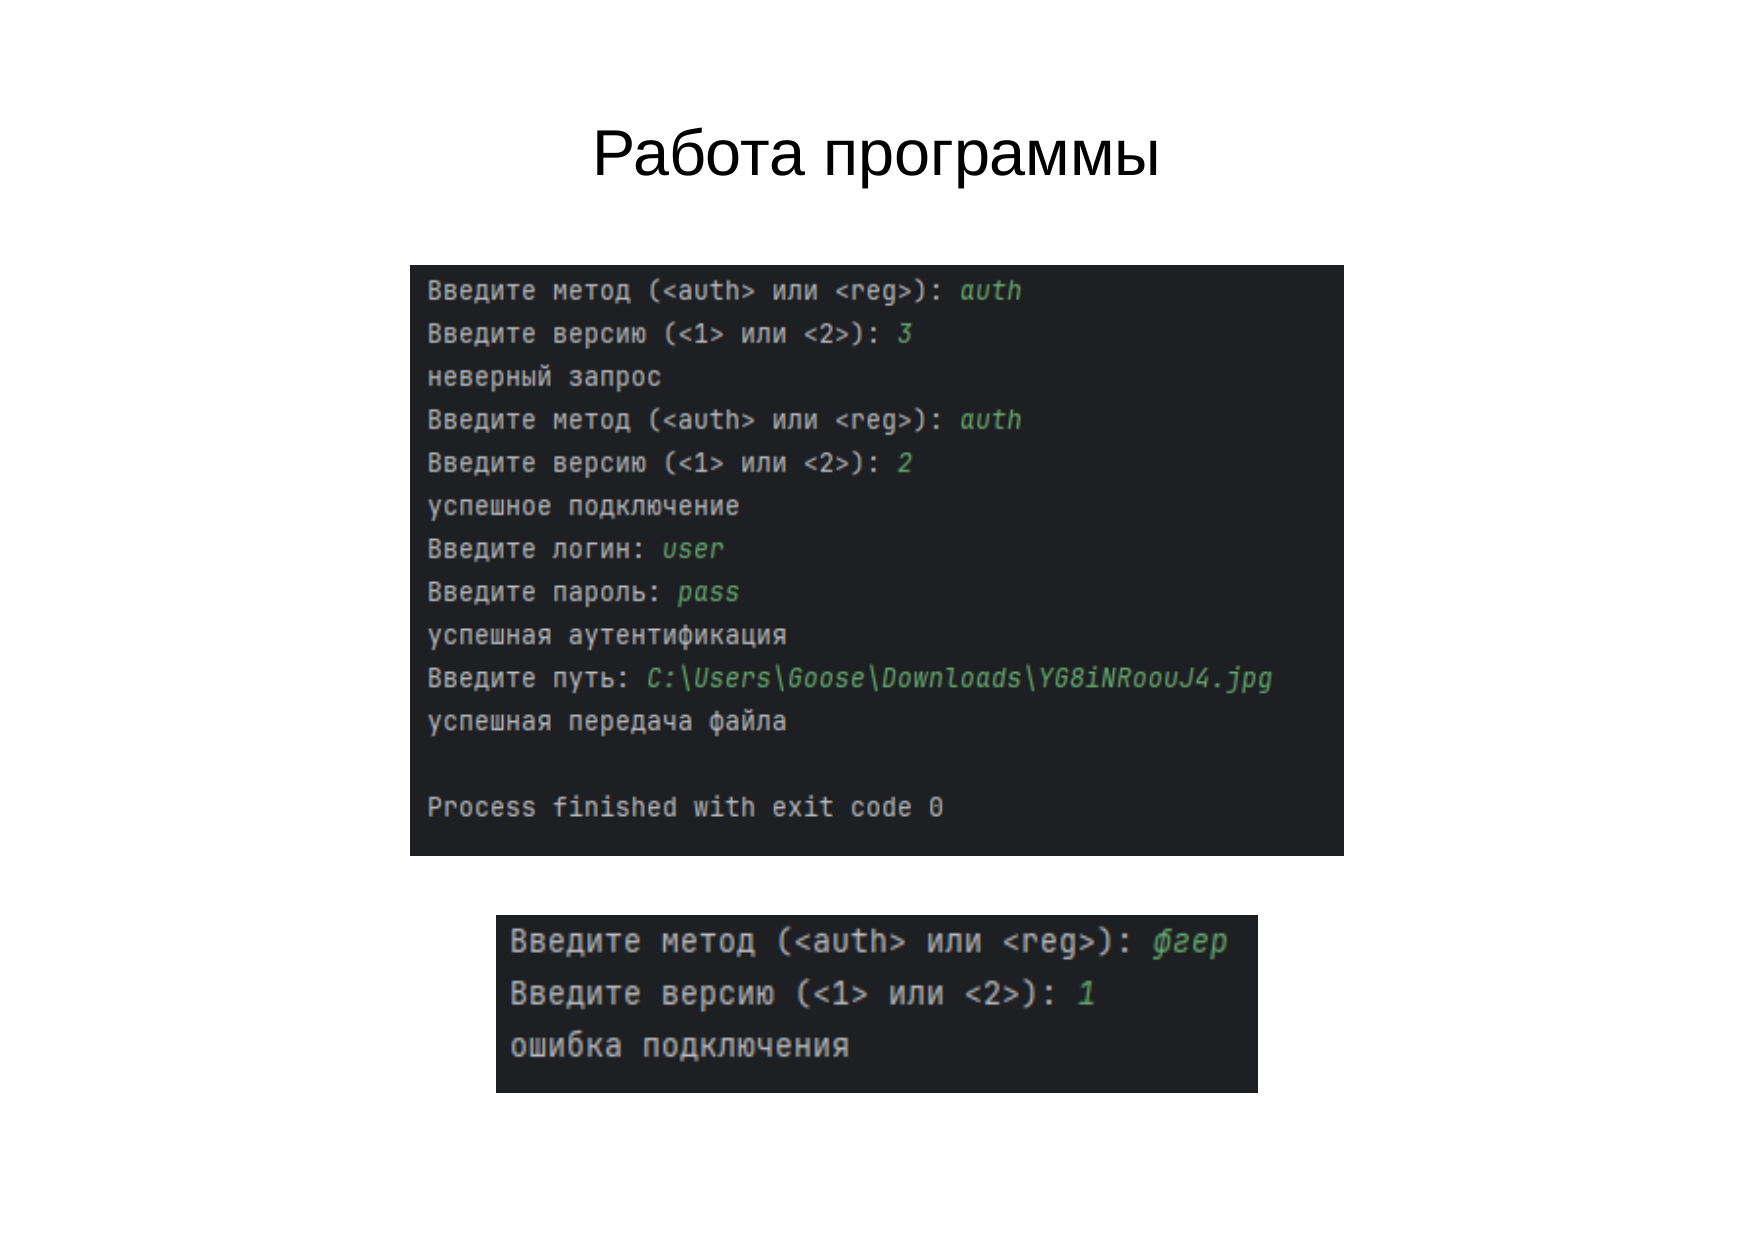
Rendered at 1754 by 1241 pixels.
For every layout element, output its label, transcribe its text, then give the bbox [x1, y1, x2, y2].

title Работа программы [87, 49, 1667, 257]
picture [496, 915, 1258, 1093]
picture [410, 265, 1344, 857]
